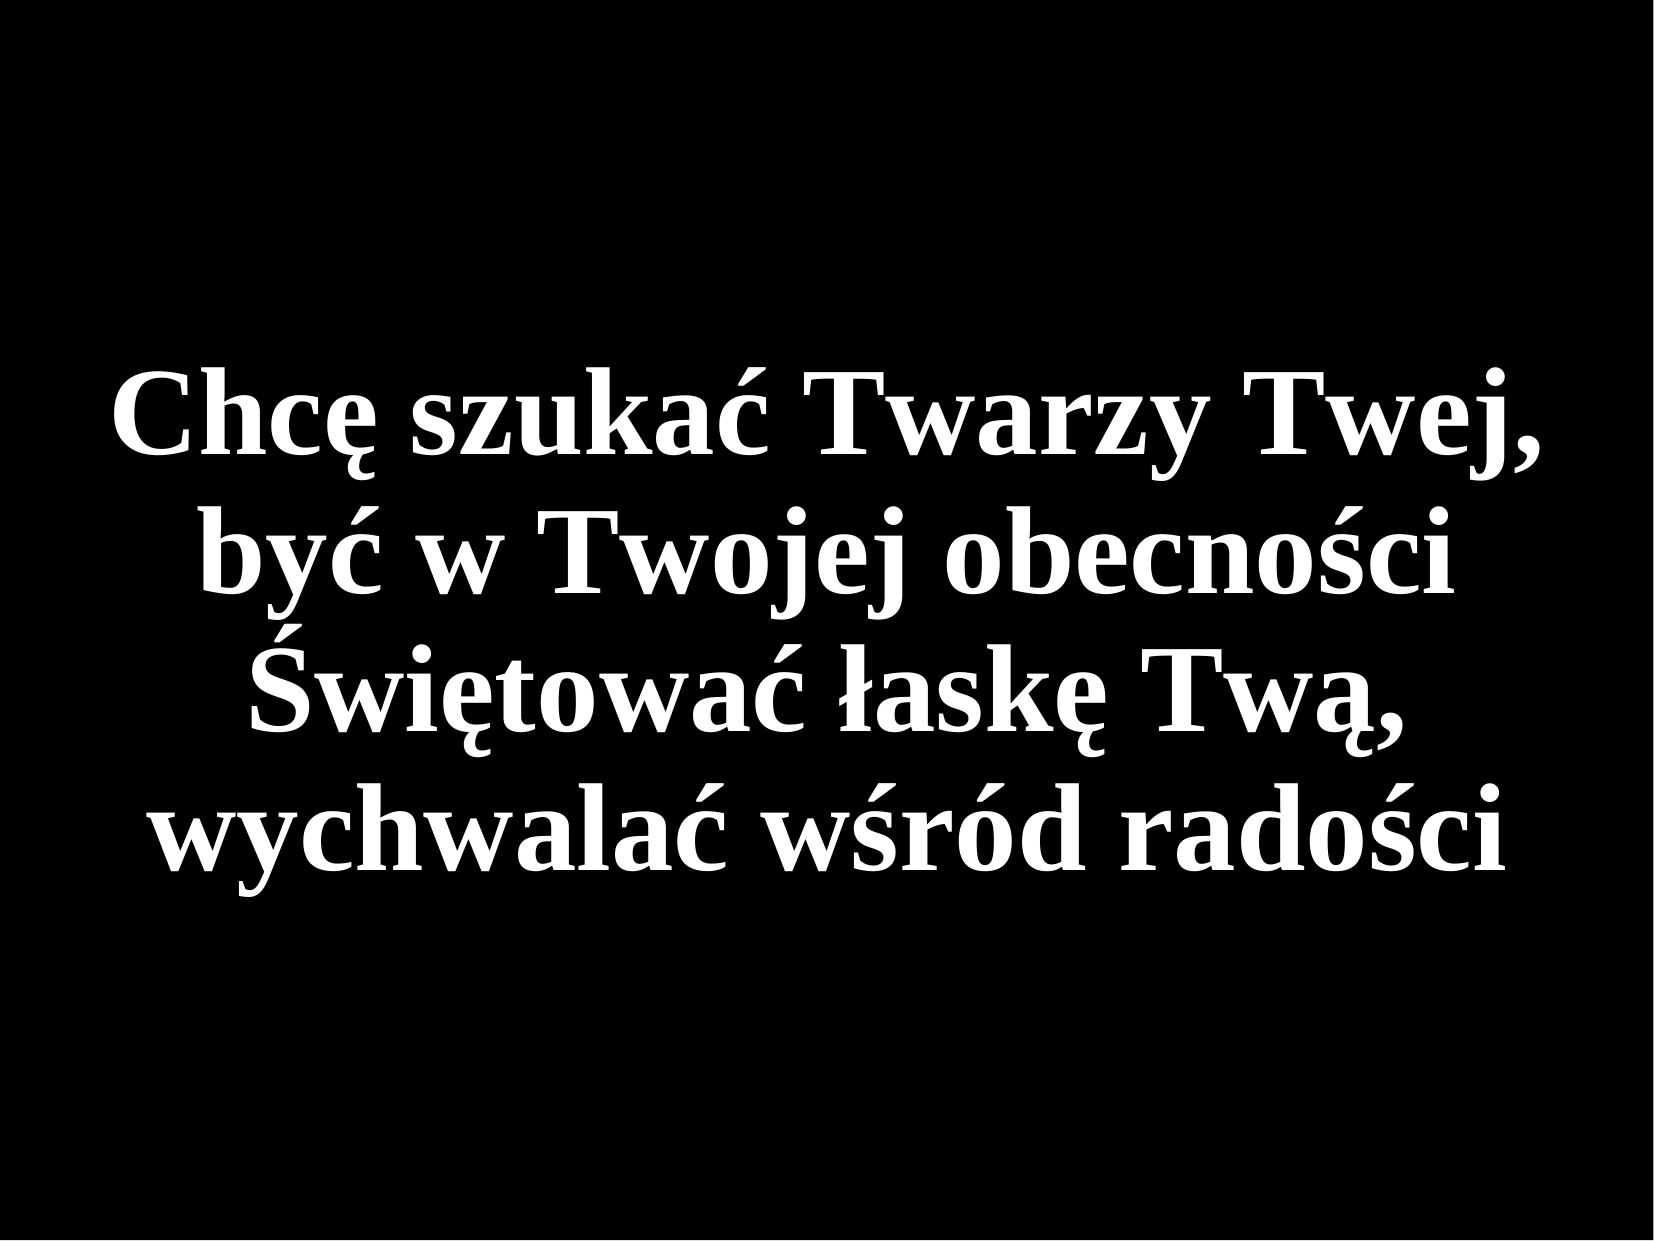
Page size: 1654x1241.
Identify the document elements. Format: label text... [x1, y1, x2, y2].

title Chcę szukać Twarzy Twej, być w Twojej obecności Świętować łaskę Twą, wychwalać wśród radości [0, 0, 1654, 1241]
